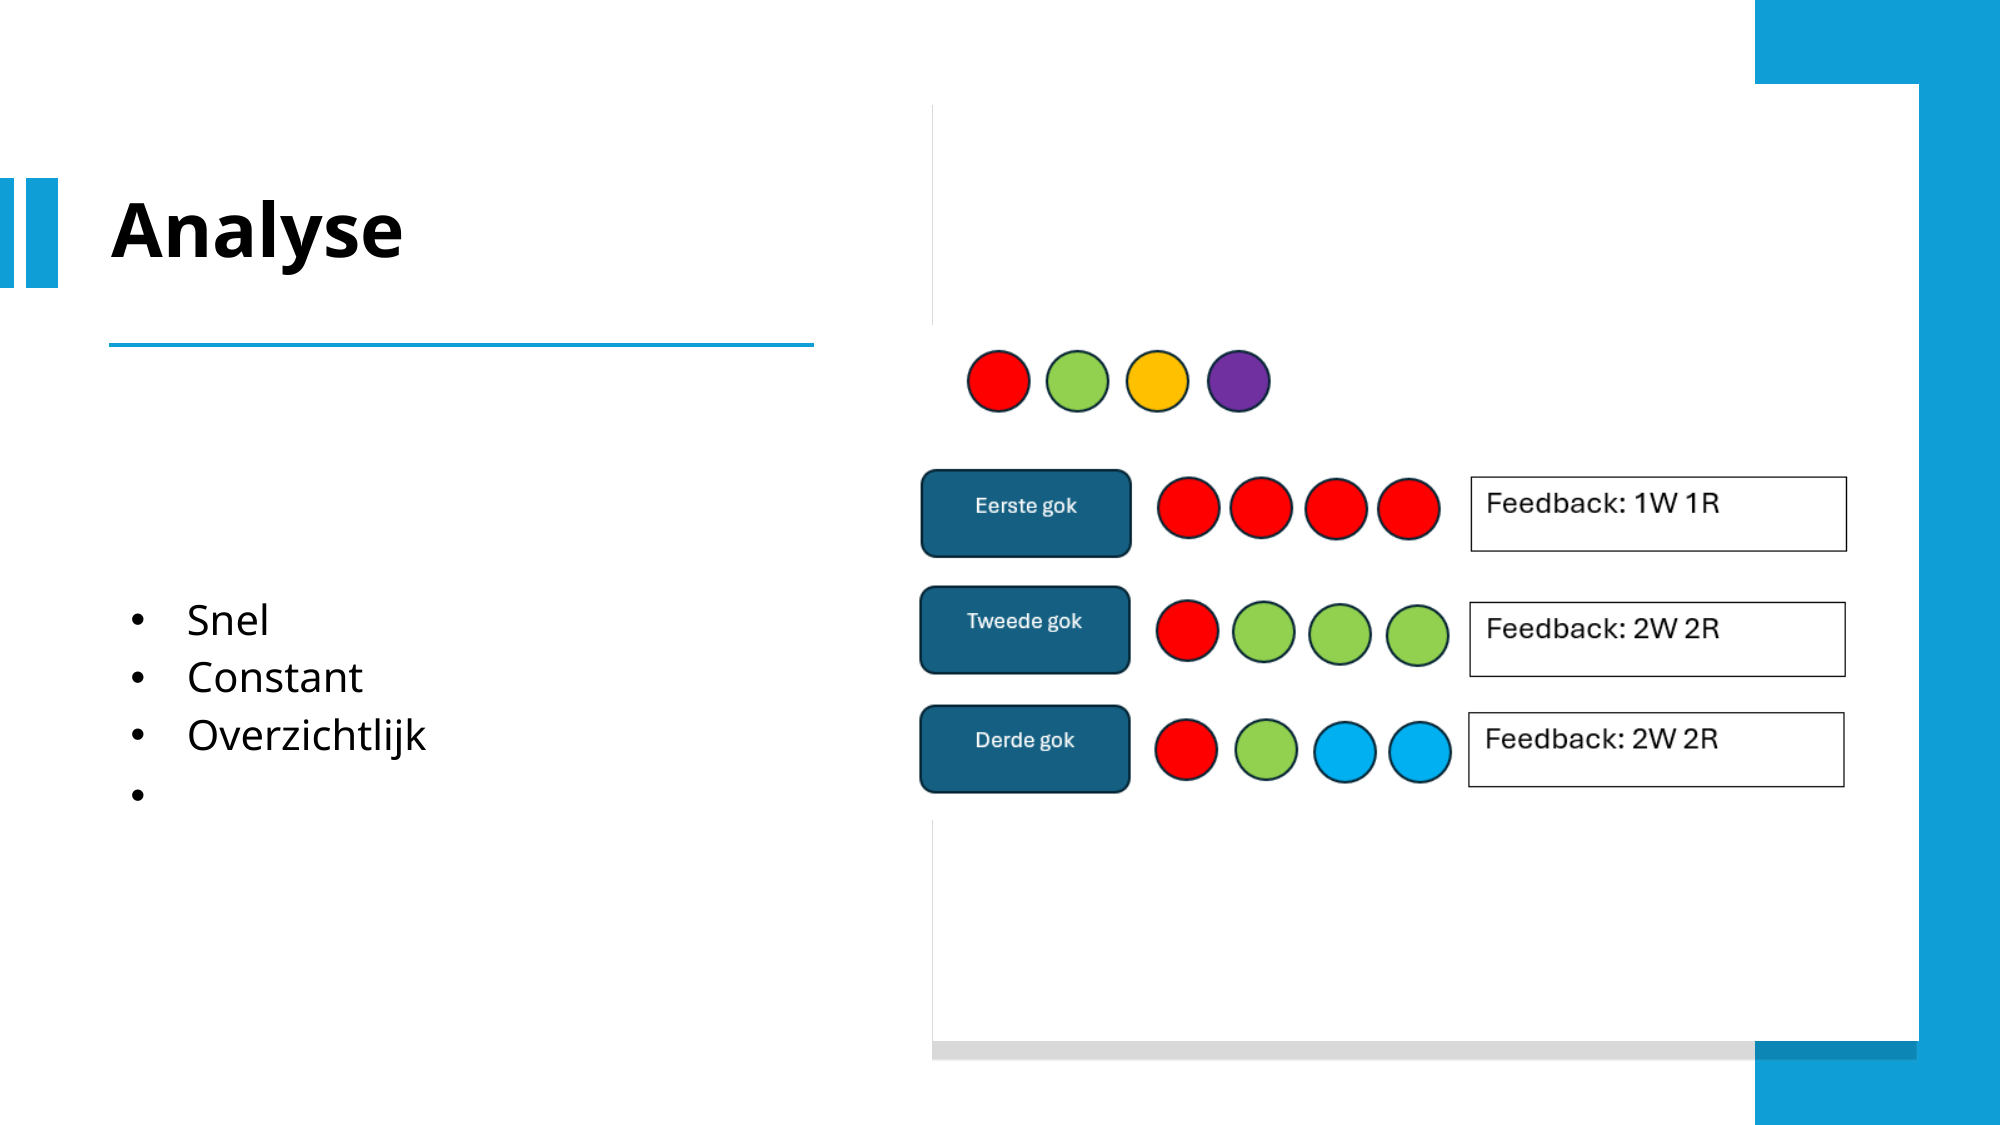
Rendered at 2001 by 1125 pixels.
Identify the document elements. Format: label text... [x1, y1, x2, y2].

picture [892, 325, 1891, 820]
text_box [0, 0, 2000, 1125]
text_box Snel Constant Overzichtlijk [96, 382, 845, 1036]
title Analyse [96, 140, 845, 326]
